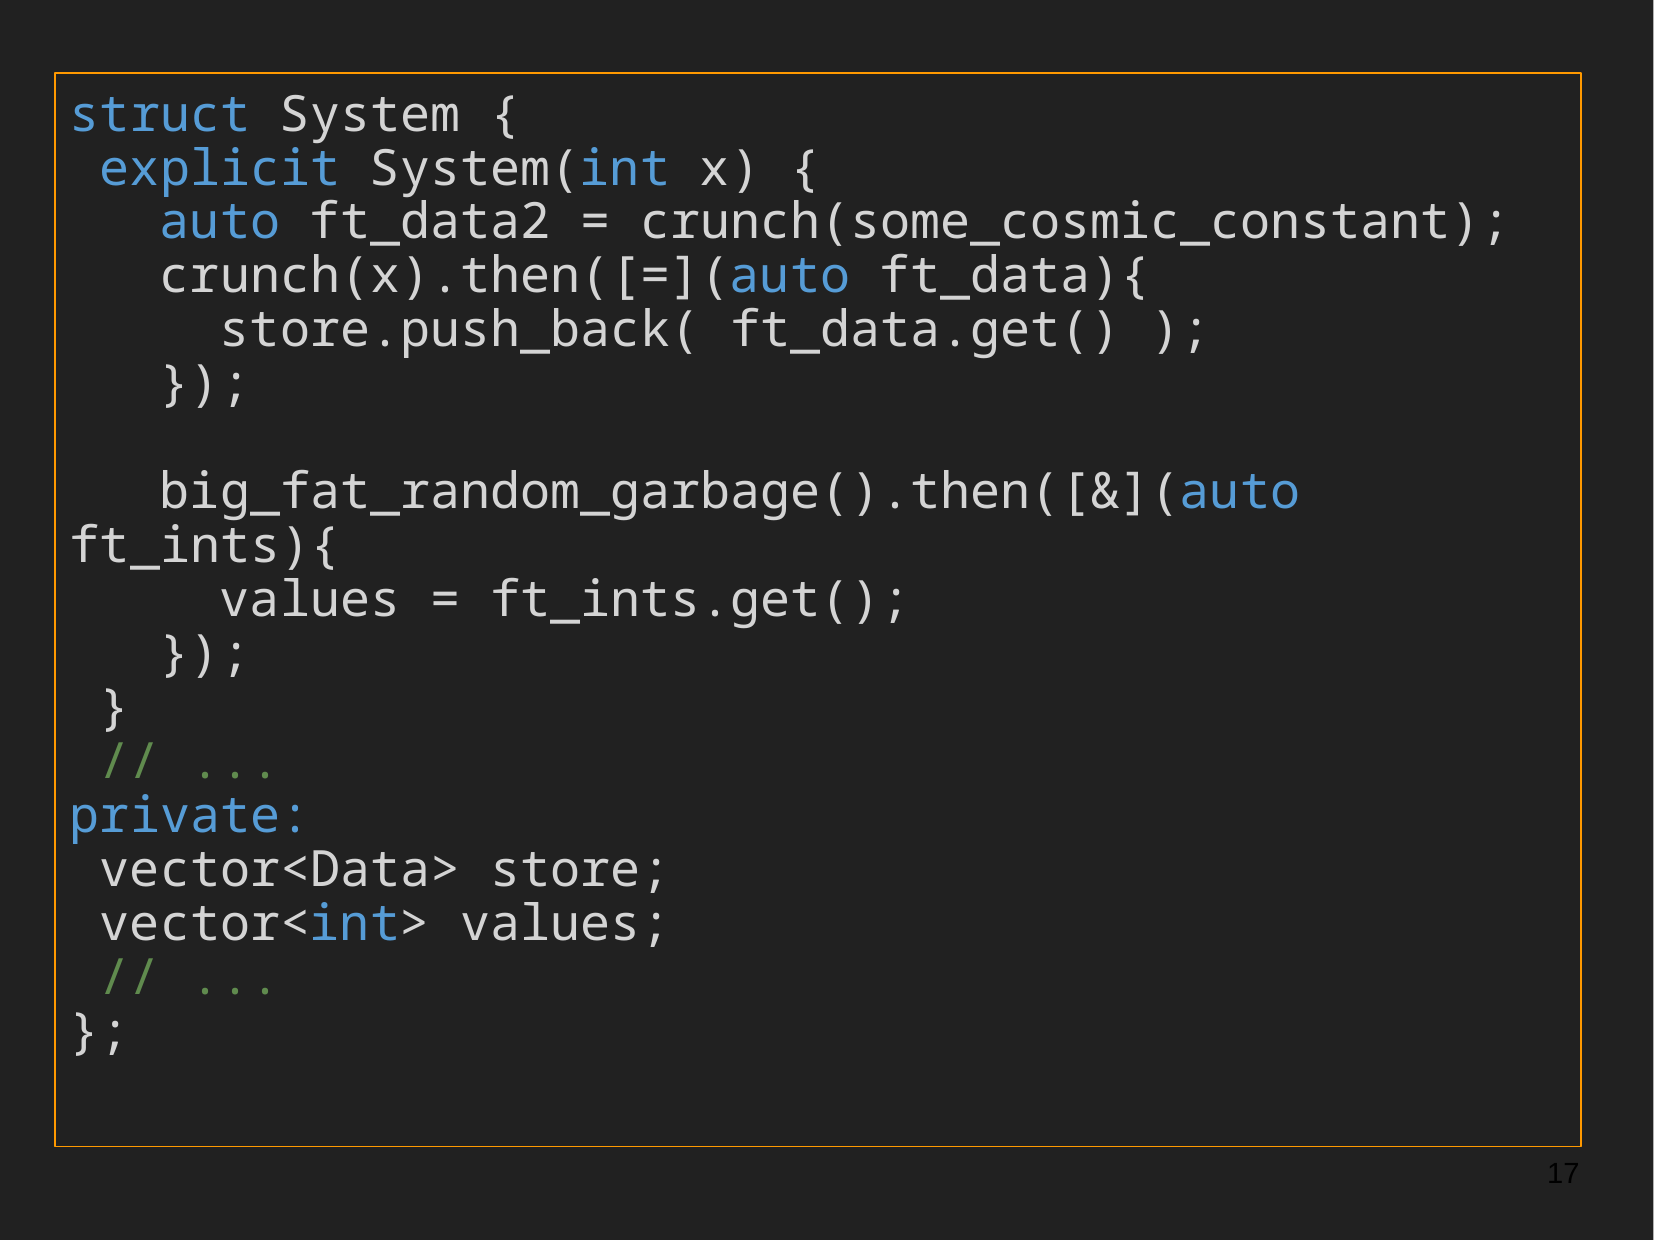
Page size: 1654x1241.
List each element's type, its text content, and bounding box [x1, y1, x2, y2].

slide_number <number> [1532, 1124, 1632, 1220]
list struct System { explicit System(int x) { auto ft_data2 = crunch(some_cosmic_constant); crunch(x).then([=](auto ft_data){ store.push_back( ft_data.get() ); }); big_fat_random_garbage().then([&](auto ft_ints){ values = ft_ints.get(); }); } // ... private: vector<Data> store; vector<int> values; // ... }; [55, 72, 1581, 1147]
